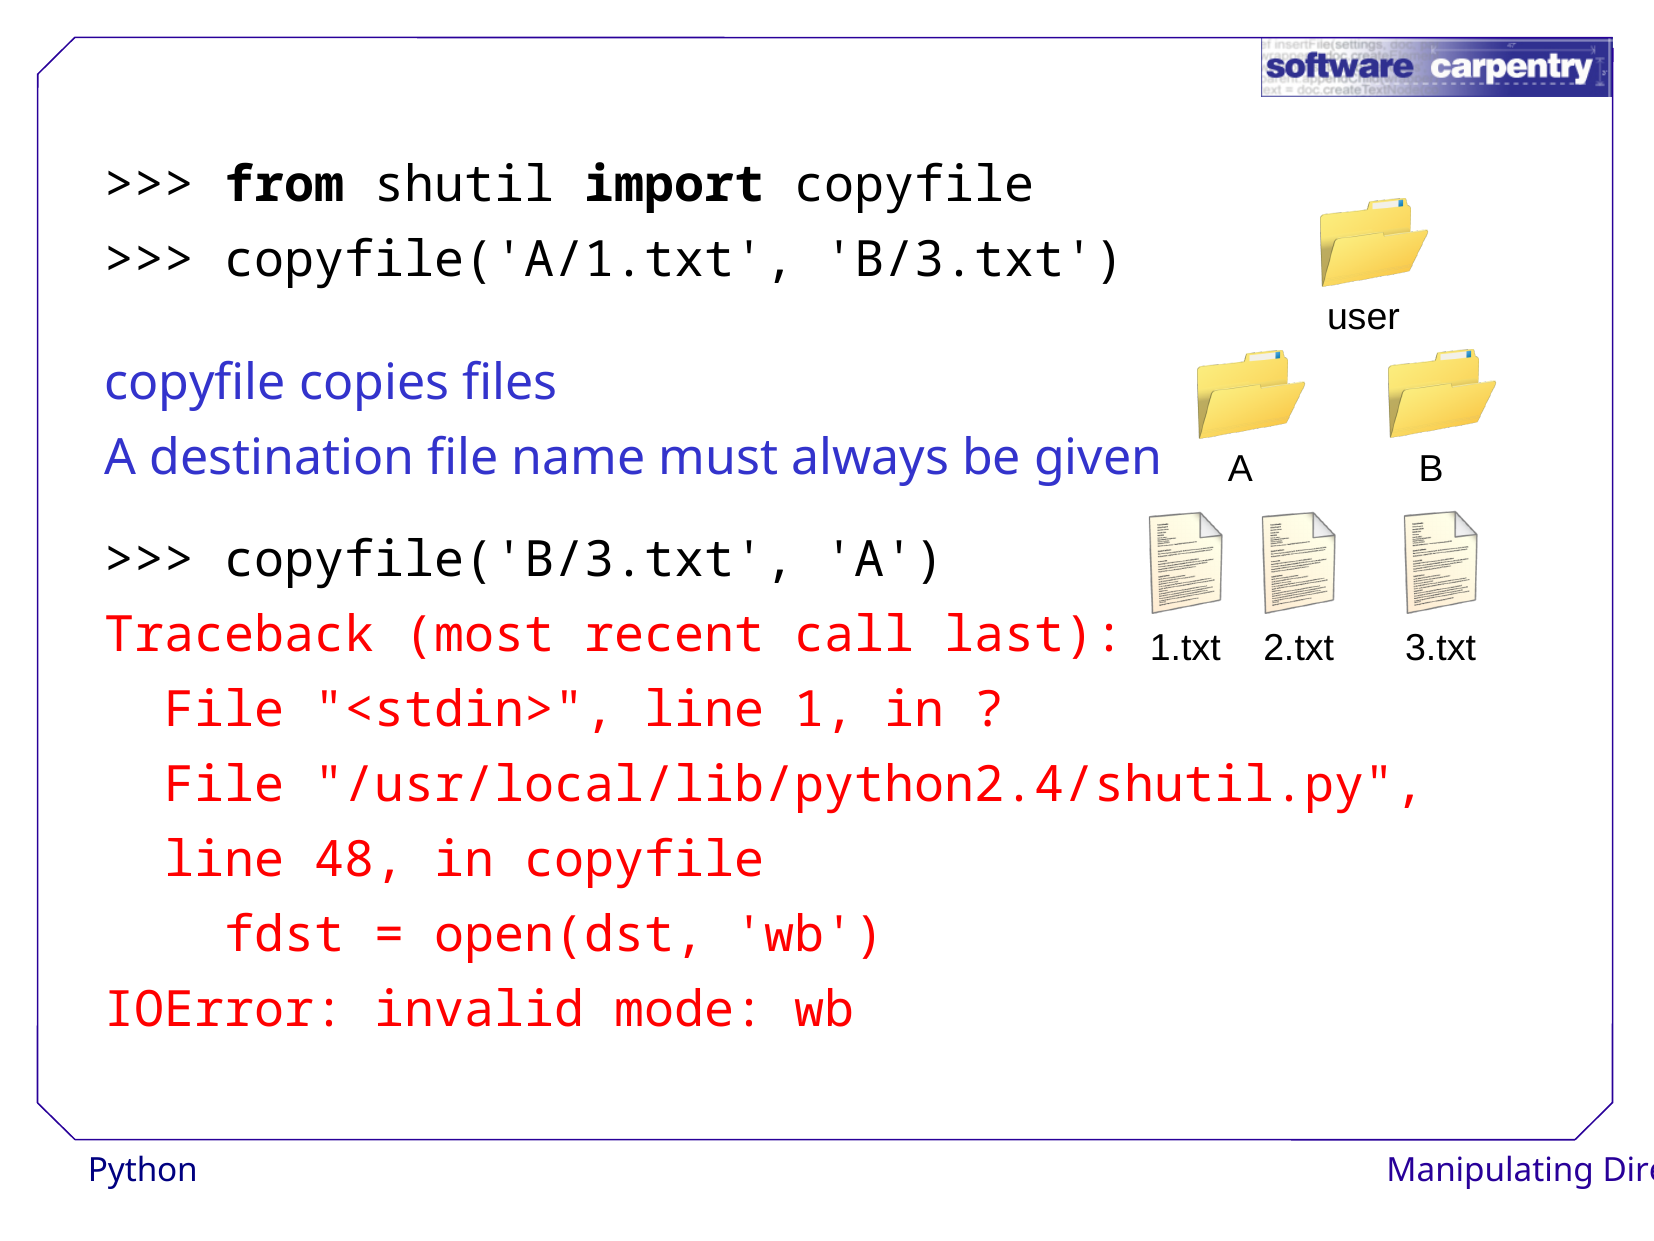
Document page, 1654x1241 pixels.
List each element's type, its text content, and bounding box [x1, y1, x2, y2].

picture [1316, 184, 1432, 300]
text_box 1.txt [1135, 619, 1236, 677]
text_box user [1312, 288, 1415, 346]
picture [1384, 335, 1500, 451]
picture [1261, 39, 1613, 97]
picture [1193, 336, 1309, 452]
picture [1129, 505, 1356, 619]
text_box 2.txt [1248, 619, 1350, 677]
text_box B [1403, 451, 1459, 498]
picture [1384, 504, 1498, 619]
text_box 3.txt [1390, 619, 1492, 677]
text_box copyfile copies files A destination file name must always be given [89, 327, 809, 422]
text_box A [1212, 452, 1268, 499]
text_box >>> from shutil import copyfile >>> copyfile('A/1.txt', 'B/3.txt') >>> copyfile('B/3.txt', 'A') Traceback (most recent call last): File "<stdin>", line 1, in ? File "/usr/local/lib/python2.4/shutil.py", line 48, in copyfile fdst = open(dst, 'wb') IOError: invalid mode: wb [89, 128, 1512, 1037]
